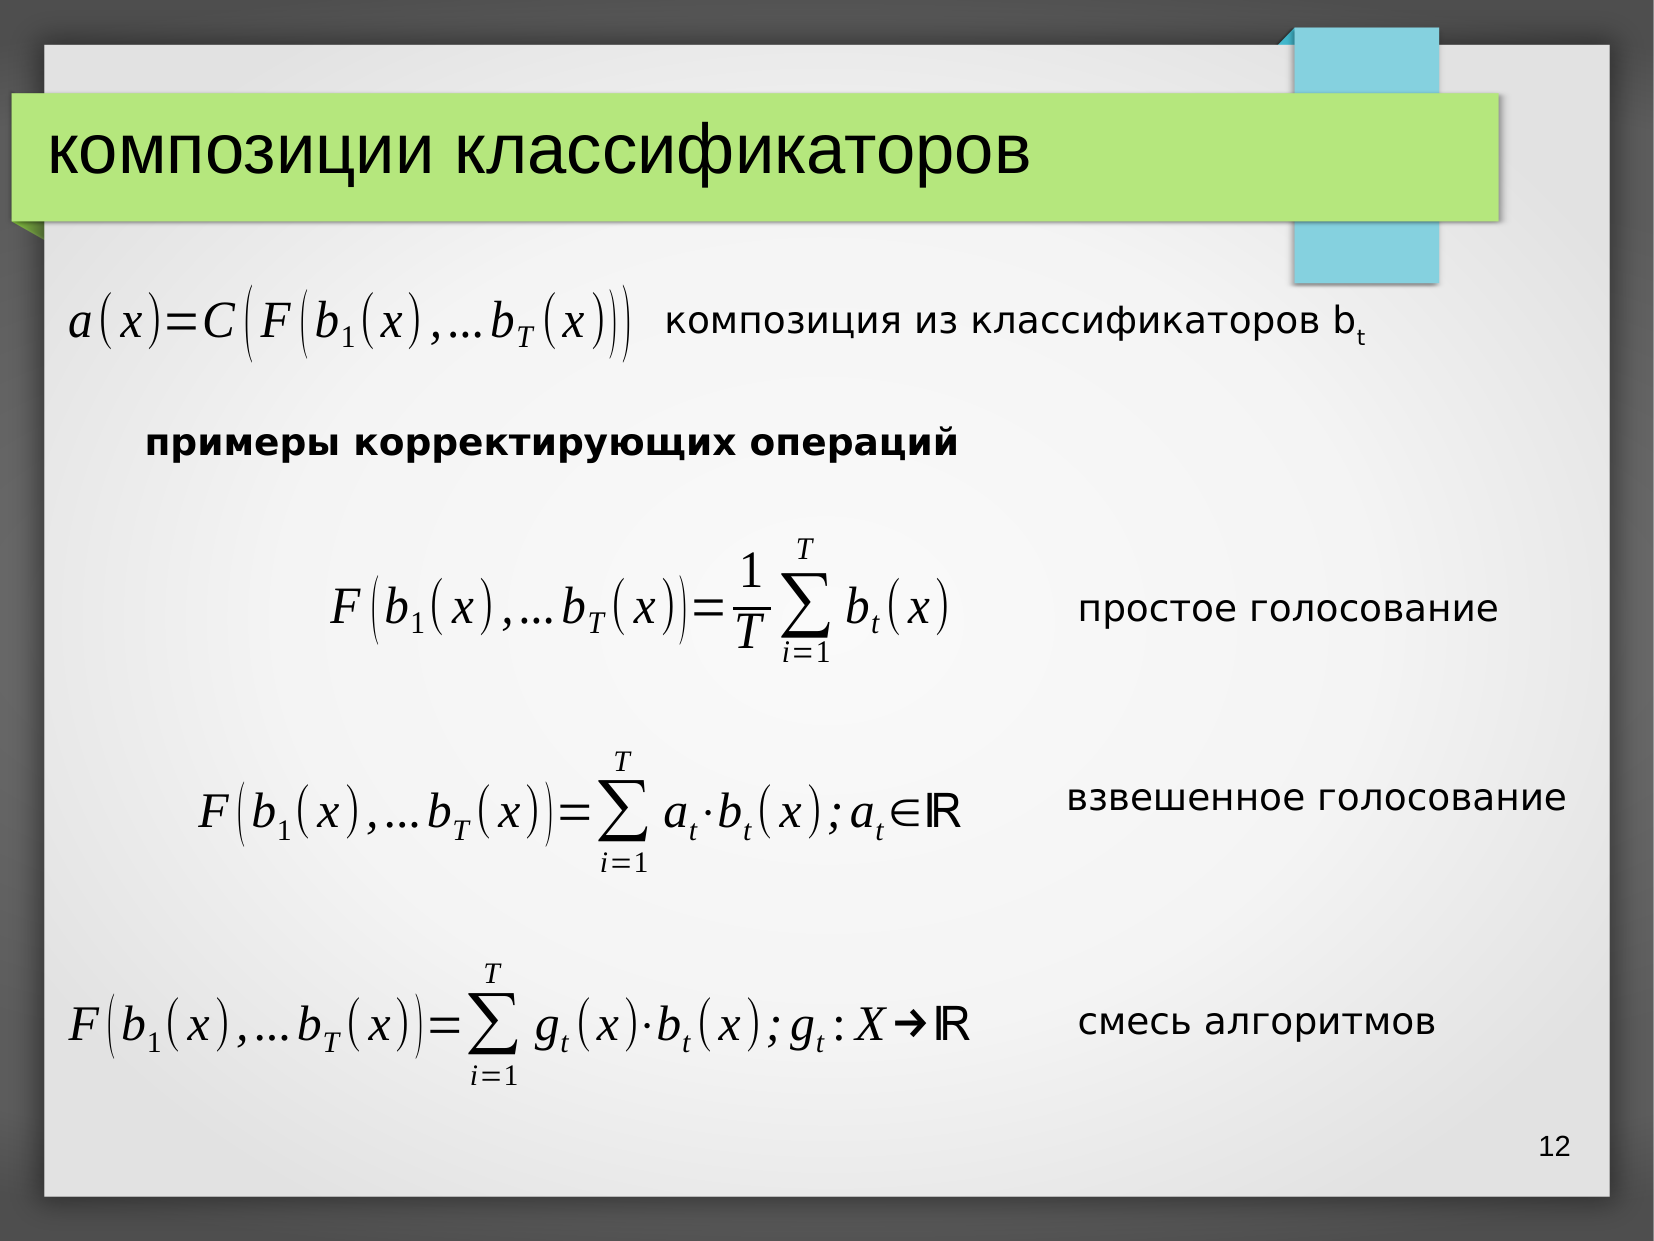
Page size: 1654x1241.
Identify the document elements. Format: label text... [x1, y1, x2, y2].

chart [59, 956, 979, 1092]
text_box композиция из классификаторов bt [649, 291, 1453, 359]
text_box смесь алгоритмов [1062, 992, 1464, 1051]
title композиции классификаторов [47, 109, 1501, 189]
chart [188, 744, 971, 880]
text_box взвешенное голосование [1051, 768, 1595, 851]
text_box простое голосование [1062, 579, 1560, 638]
text_box примеры корректирующих операций [129, 413, 1300, 485]
chart [322, 537, 957, 674]
chart [60, 282, 638, 367]
picture [0, 0, 1654, 1241]
